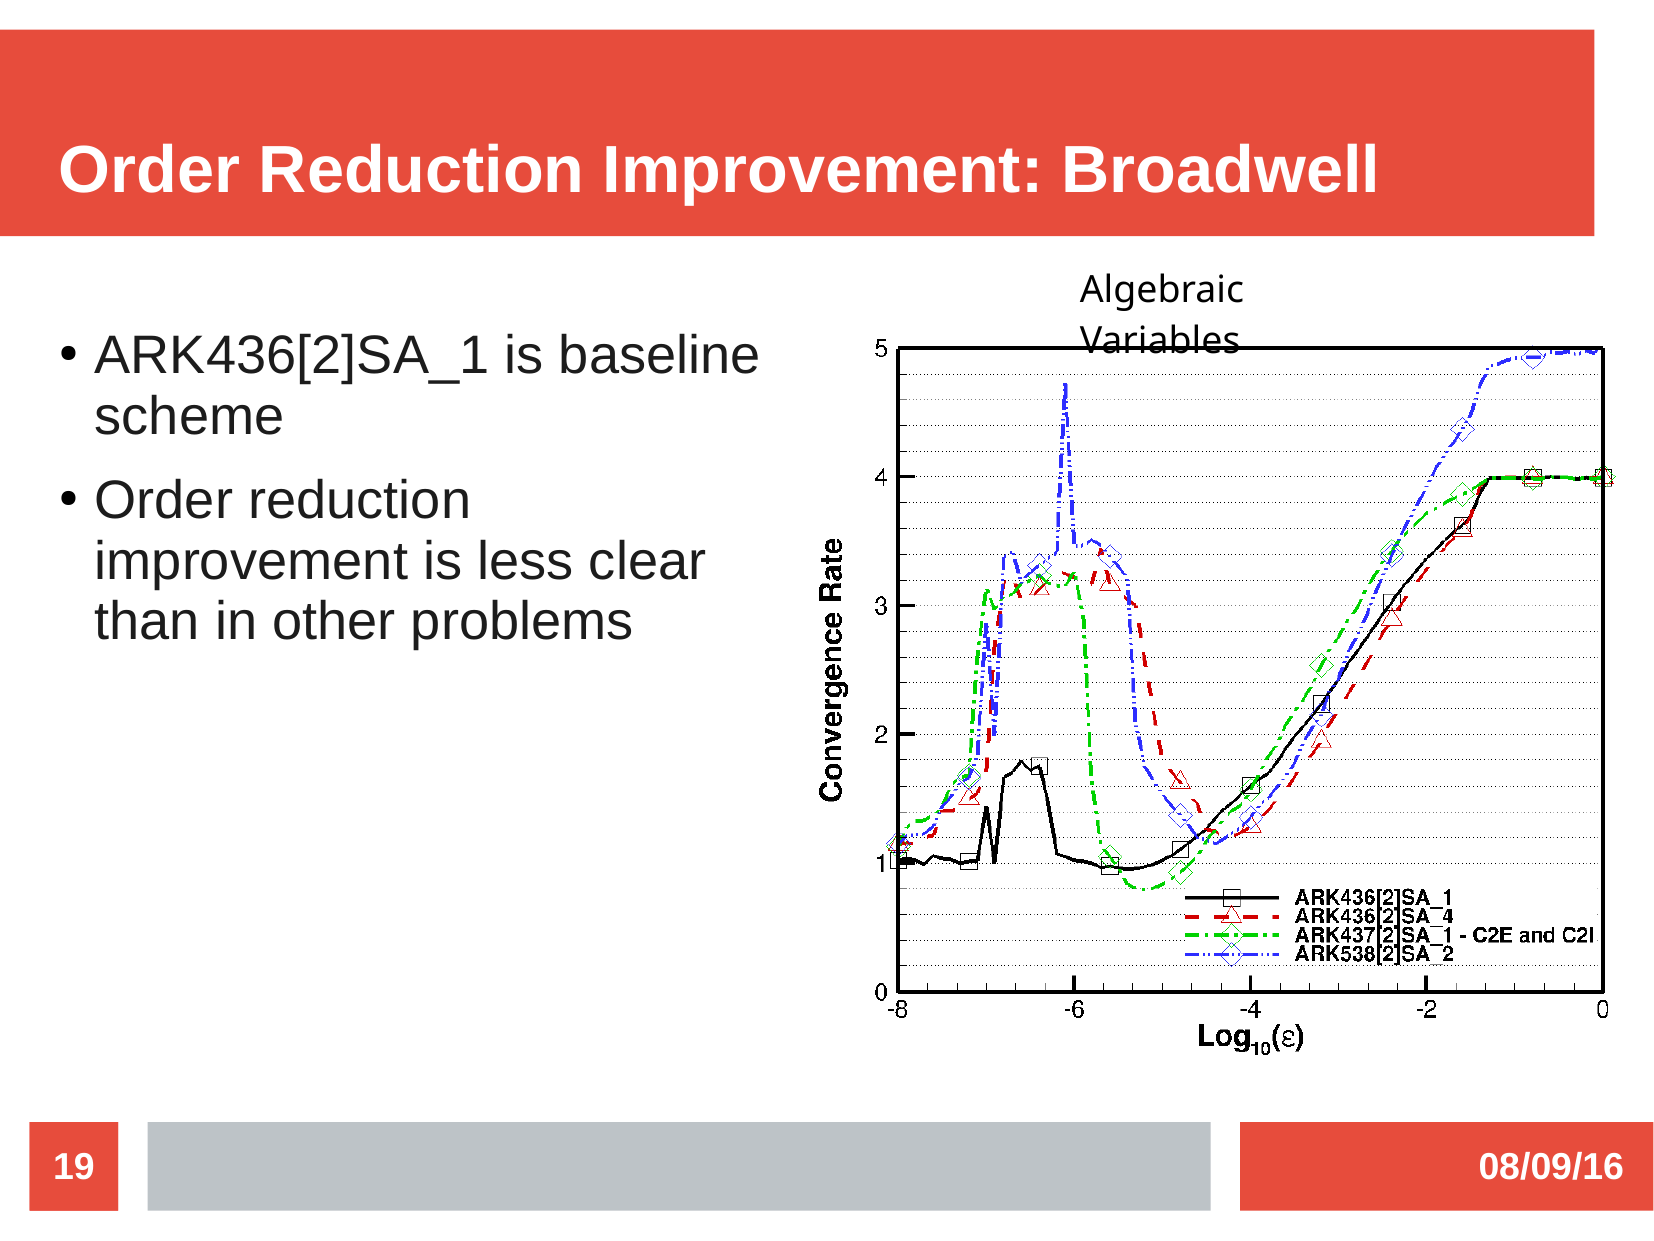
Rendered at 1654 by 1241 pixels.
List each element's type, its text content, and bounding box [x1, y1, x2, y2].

list ARK436[2]SA_1 is baseline scheme Order reduction improvement is less clear than in other problems [59, 324, 794, 1093]
text_box Algebraic Variables [1065, 255, 1396, 318]
picture [1174, 335, 1186, 351]
picture [805, 330, 1618, 1066]
title Order Reduction Improvement: Broadwell [59, 59, 1595, 207]
picture [1084, 330, 1096, 348]
